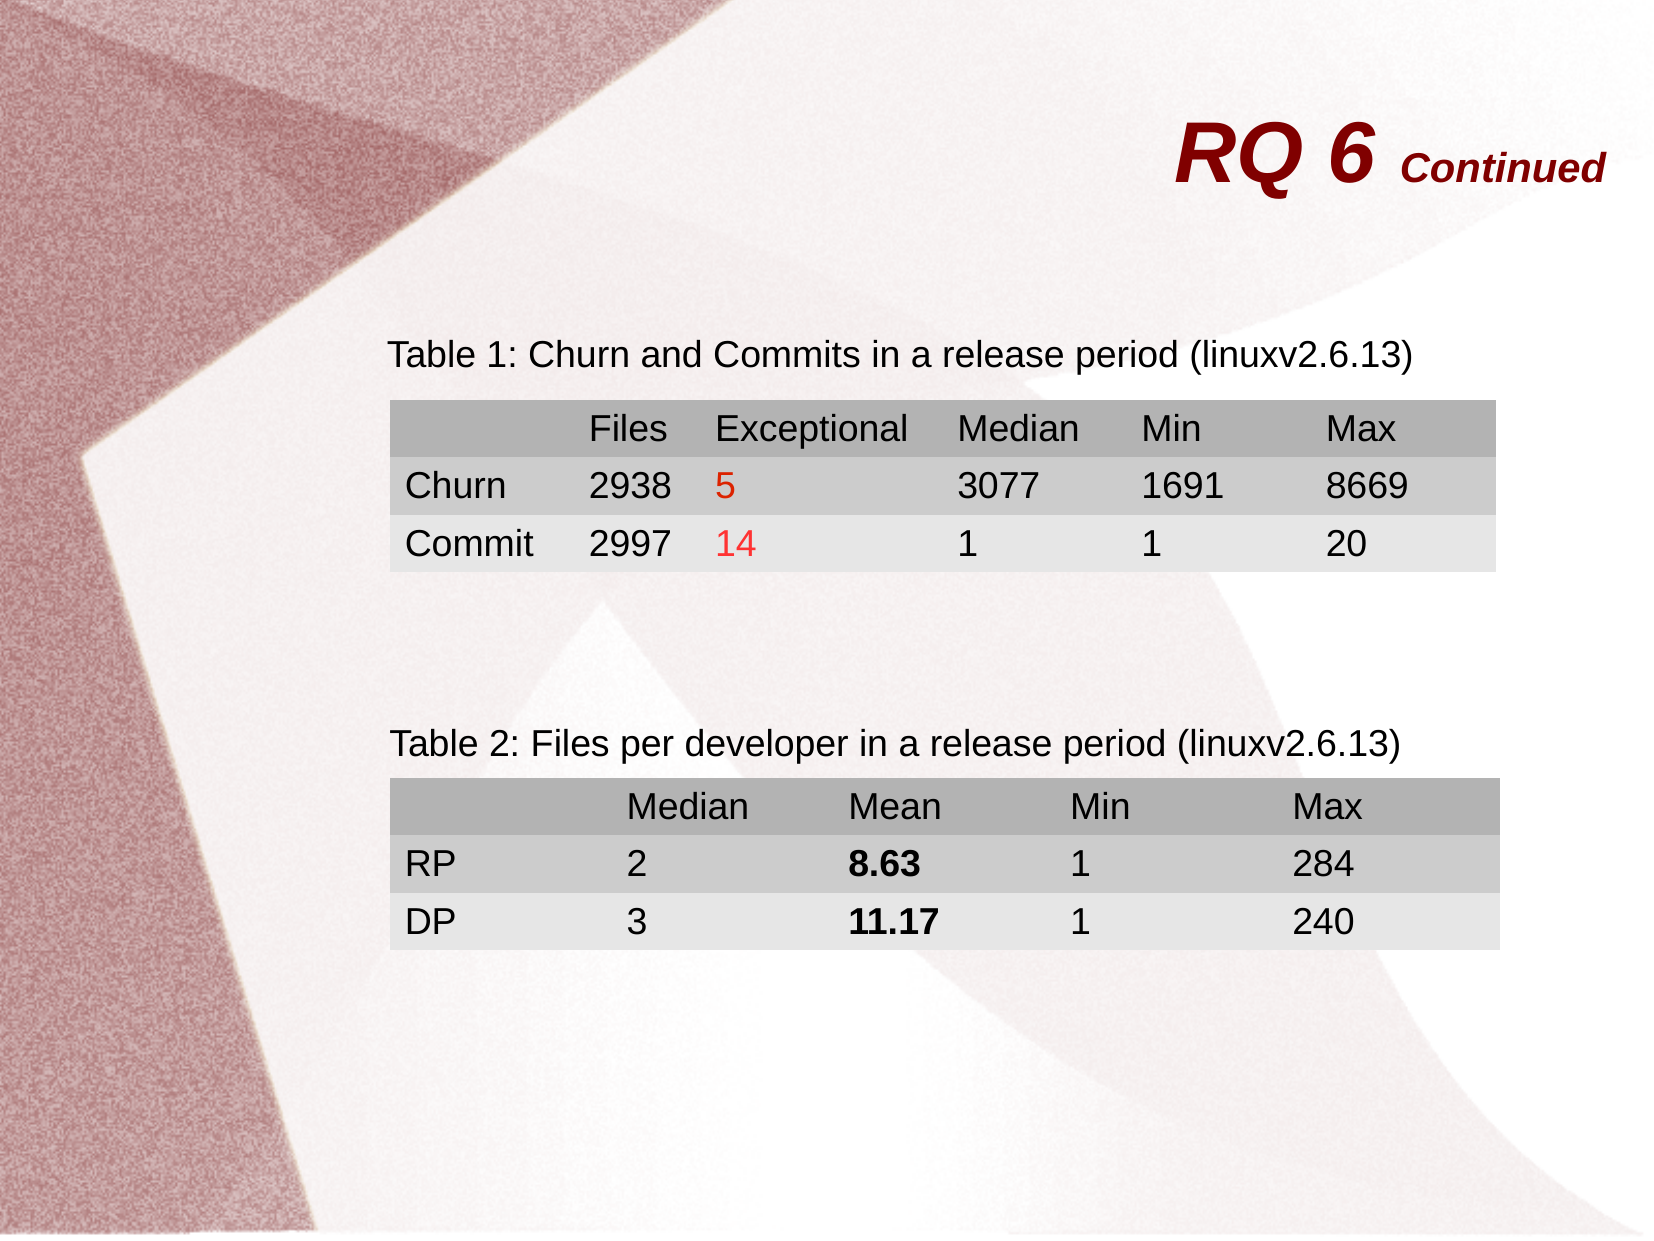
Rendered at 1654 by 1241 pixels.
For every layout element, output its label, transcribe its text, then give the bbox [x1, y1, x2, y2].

table_cell 2938 [574, 457, 700, 515]
table_header Max [1311, 400, 1496, 457]
picture [0, 0, 1654, 1241]
table_cell 1 [943, 515, 1127, 572]
table_cell 1691 [1127, 457, 1311, 515]
table_header Exceptional [700, 400, 943, 457]
table_cell 1 [1055, 835, 1278, 893]
table_cell 20 [1311, 515, 1496, 572]
table_cell Commit [390, 515, 574, 572]
table_header Median [612, 778, 834, 835]
table_header Files [574, 400, 700, 457]
table_cell 1 [1127, 515, 1311, 572]
text_box Table 1: Churn and Commits in a release period (linuxv2.6.13) [372, 326, 1558, 384]
table_cell 3 [612, 893, 834, 950]
title RQ 6 Continued [596, 49, 1607, 257]
table_header Mean [834, 778, 1055, 835]
table_header Min [1127, 400, 1311, 457]
table_cell RP [390, 835, 612, 893]
text_box Table 2: Files per developer in a release period (linuxv2.6.13) [374, 714, 1560, 772]
table_cell 14 [700, 515, 943, 572]
table_header [390, 400, 574, 457]
table_cell 8669 [1311, 457, 1496, 515]
table_header Median [943, 400, 1127, 457]
table_cell 284 [1278, 835, 1500, 893]
table_cell Churn [390, 457, 574, 515]
table_header Min [1055, 778, 1278, 835]
table_cell DP [390, 893, 612, 950]
table_cell 2997 [574, 515, 700, 572]
table_cell 3077 [943, 457, 1127, 515]
table_cell 2 [612, 835, 834, 893]
table_header [390, 778, 612, 835]
table_cell 1 [1055, 893, 1278, 950]
table_header Max [1278, 778, 1500, 835]
table_cell 11.17 [834, 893, 1055, 950]
table_cell 240 [1278, 893, 1500, 950]
table_cell 5 [700, 457, 943, 515]
table_cell 8.63 [834, 835, 1055, 893]
